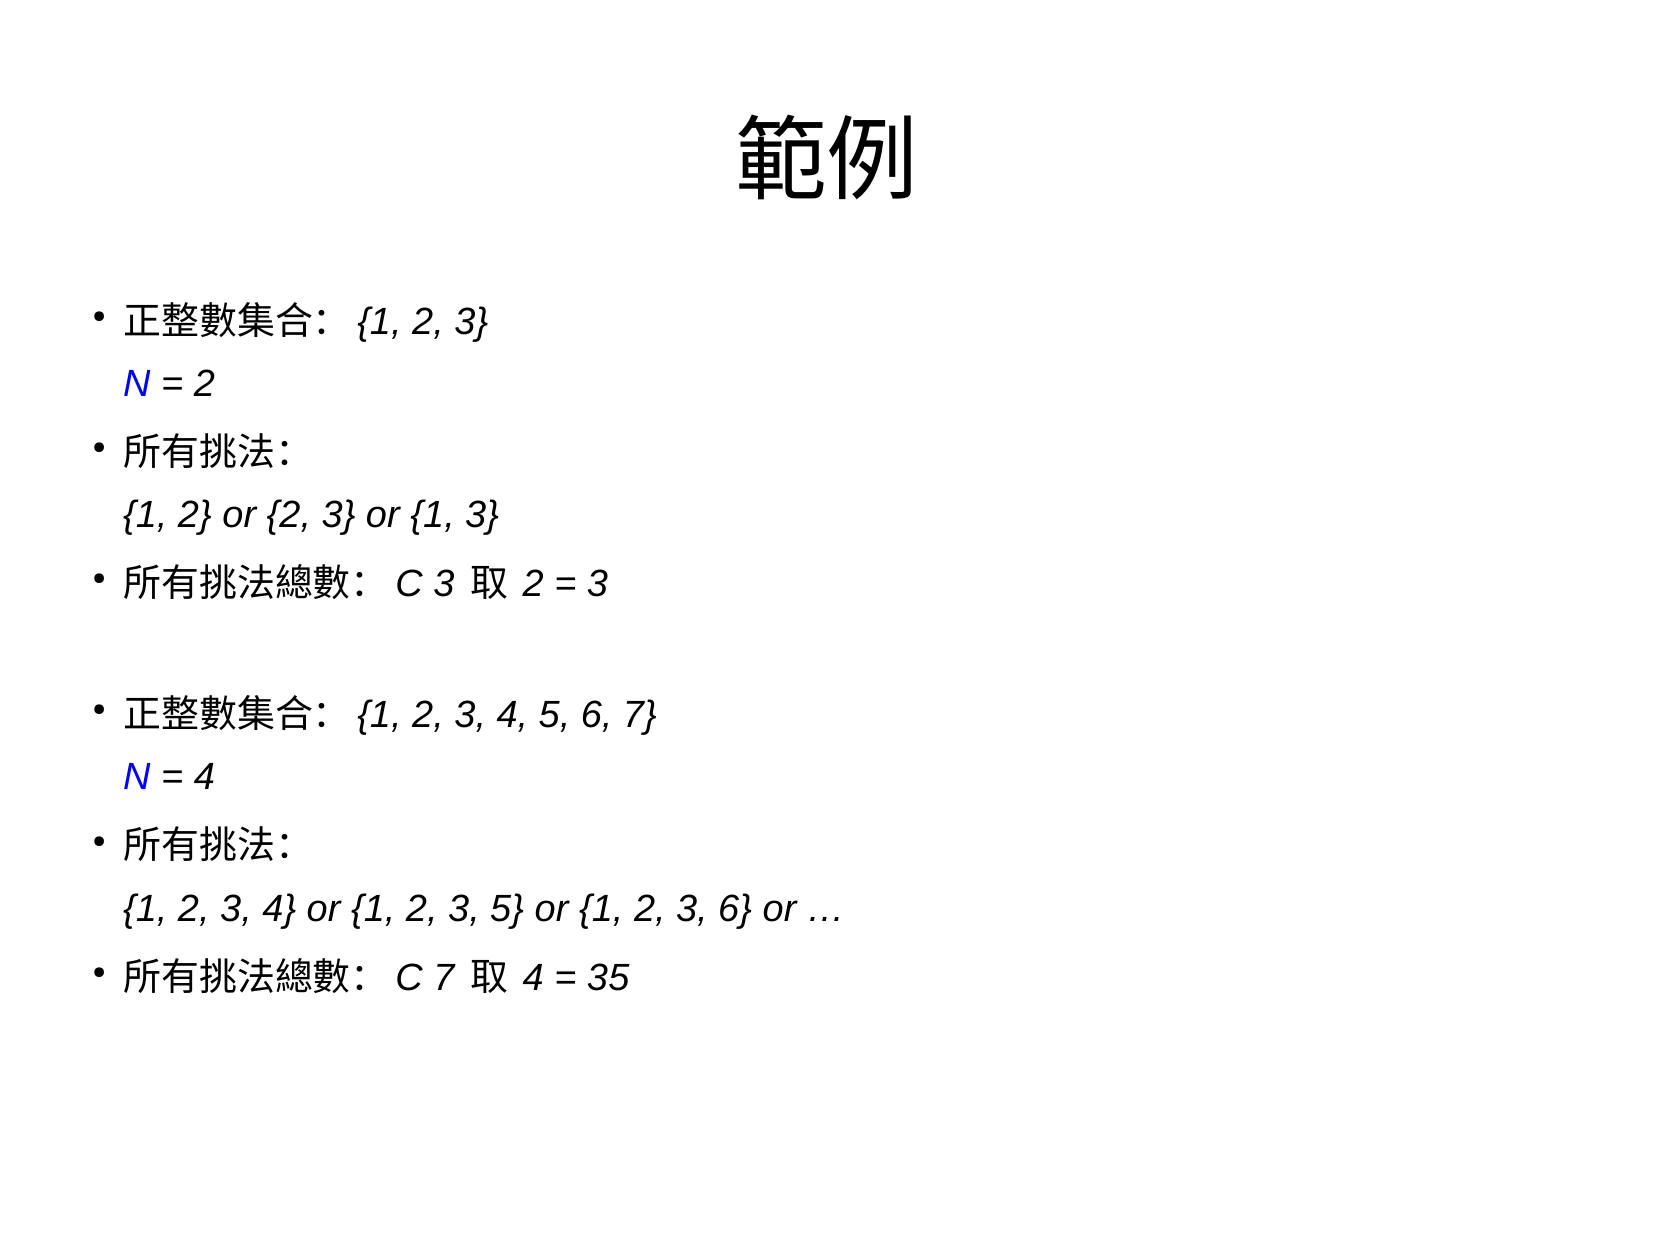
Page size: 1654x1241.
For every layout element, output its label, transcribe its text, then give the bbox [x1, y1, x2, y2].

title 範例 [82, 49, 1571, 257]
list 正整數集合：{1, 2, 3} N = 2 所有挑法： {1, 2} or {2, 3} or {1, 3} 所有挑法總數：C 3 取 2 = 3 正整數集合：{1, 2, 3, 4, 5, 6, 7} N = 4 所有挑法： {1, 2, 3, 4} or {1, 2, 3, 5} or {1, 2, 3, 6} or … 所有挑法總數：C 7 取 4 = 35 [82, 290, 1571, 1010]
